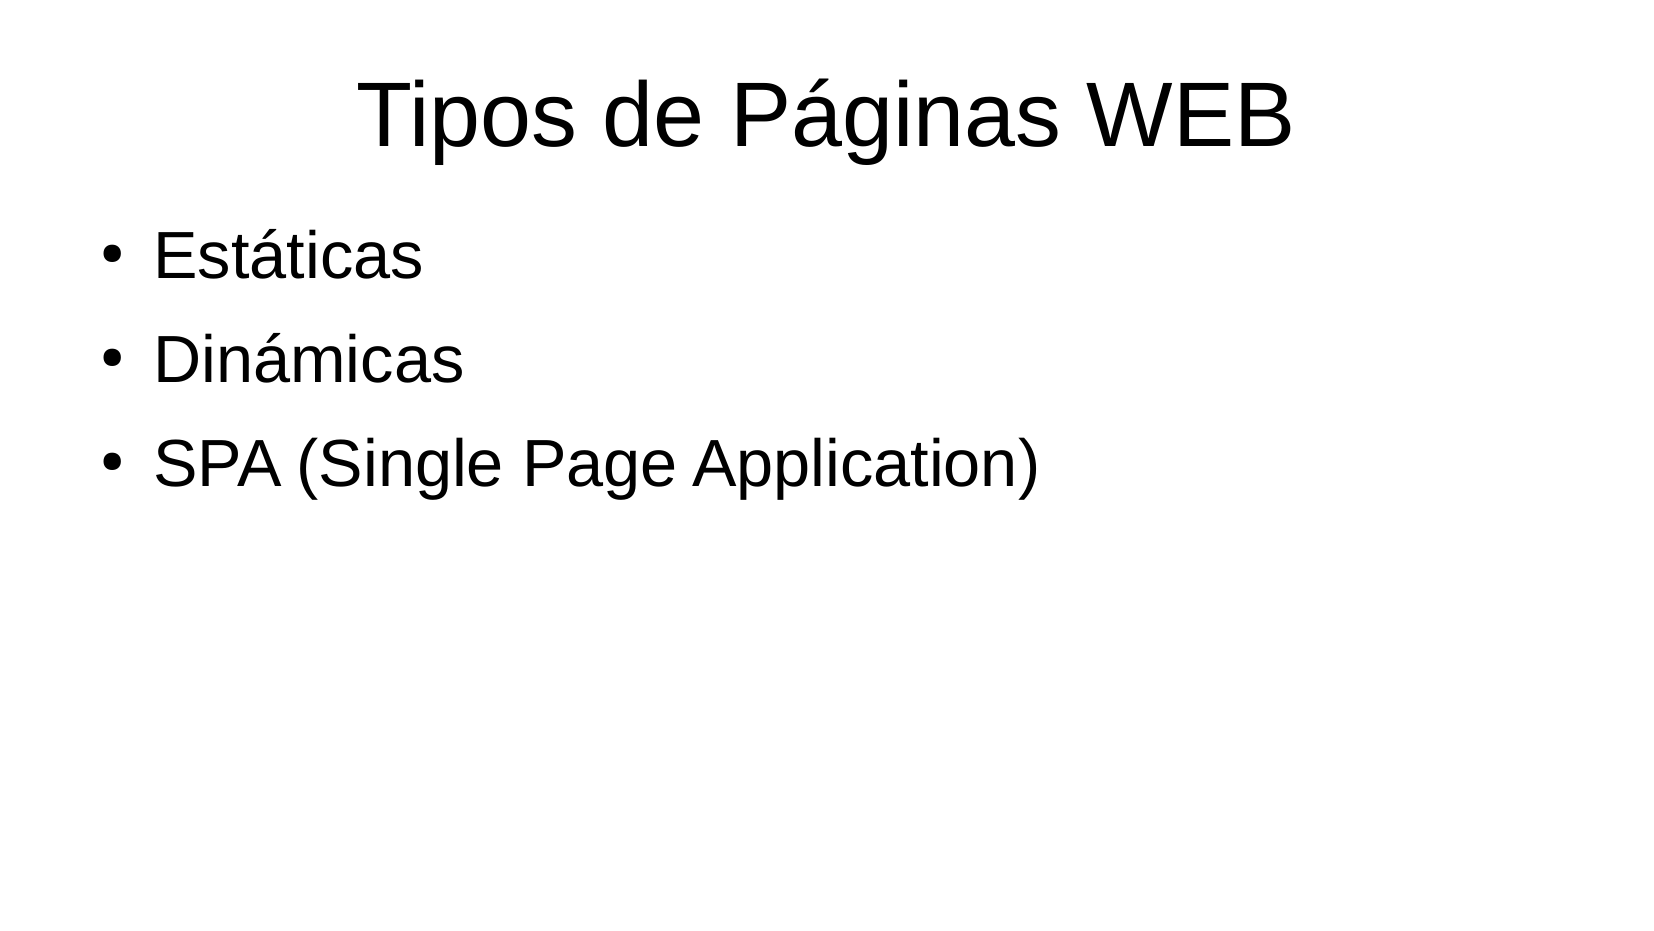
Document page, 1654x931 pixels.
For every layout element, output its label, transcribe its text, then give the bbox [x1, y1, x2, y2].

list Estáticas Dinámicas SPA (Single Page Application) [82, 217, 1571, 758]
title Tipos de Páginas WEB [82, 37, 1571, 193]
